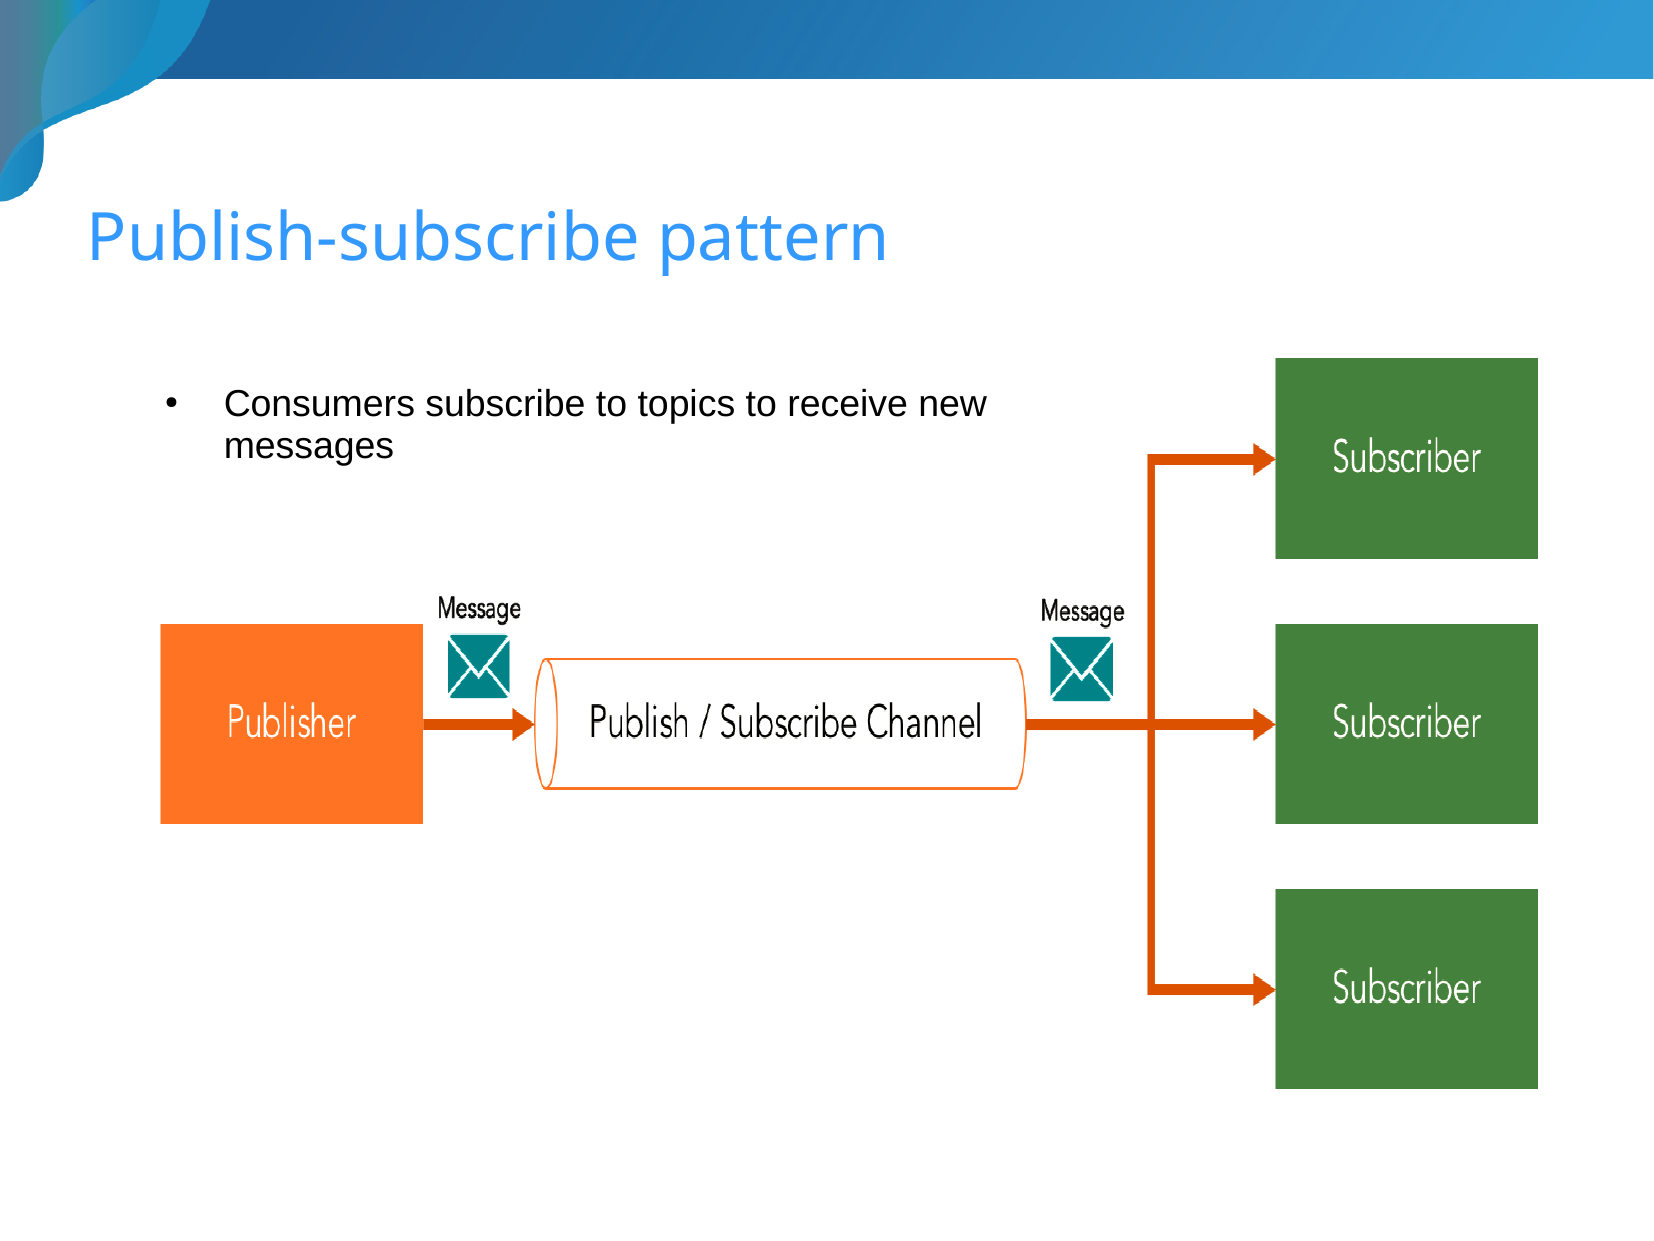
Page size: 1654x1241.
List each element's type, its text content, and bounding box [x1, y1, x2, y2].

title Publish-subscribe pattern [86, 130, 1576, 338]
text_box Consumers subscribe to topics to receive new messages [150, 375, 1013, 474]
picture [0, 0, 1654, 1241]
